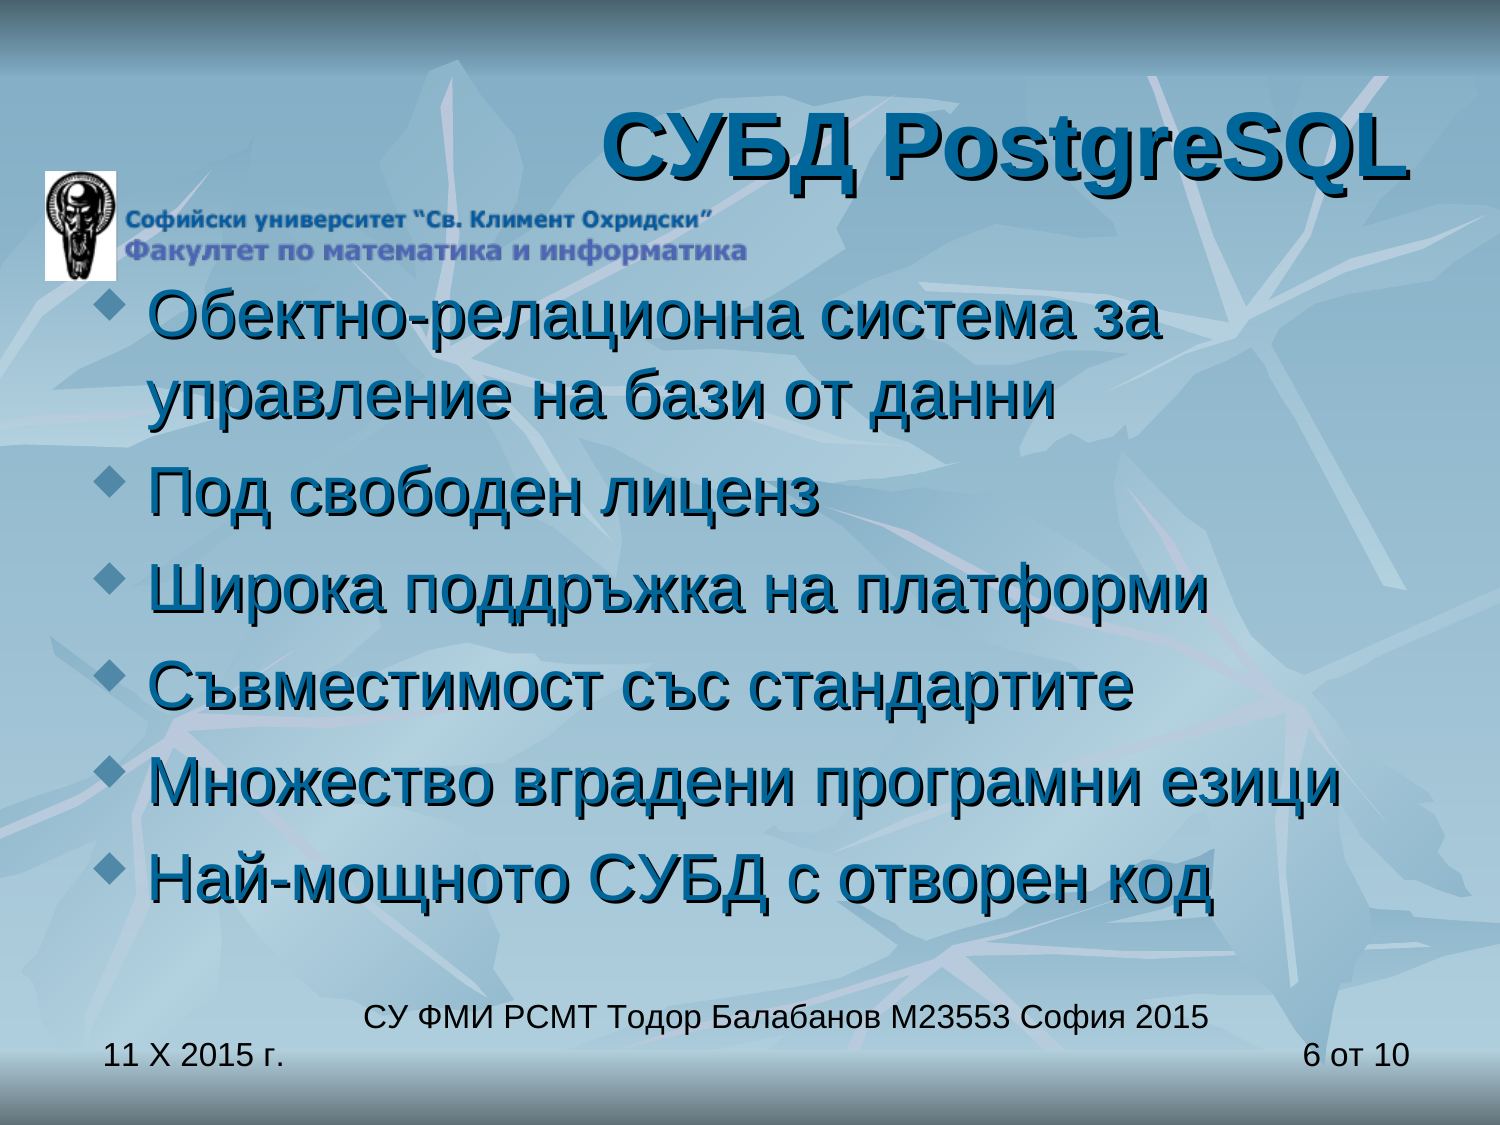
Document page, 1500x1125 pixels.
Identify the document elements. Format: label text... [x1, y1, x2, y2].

list Обектно-релационна система за управление на бази от данни Под свободен лиценз Широка поддръжка на платформи Съвместимост със стандартите Множество вградени програмни езици Най-мощното СУБД с отворен код [75, 262, 1426, 1006]
title СУБД PostgreSQL [75, 45, 1426, 234]
picture [45, 171, 747, 281]
